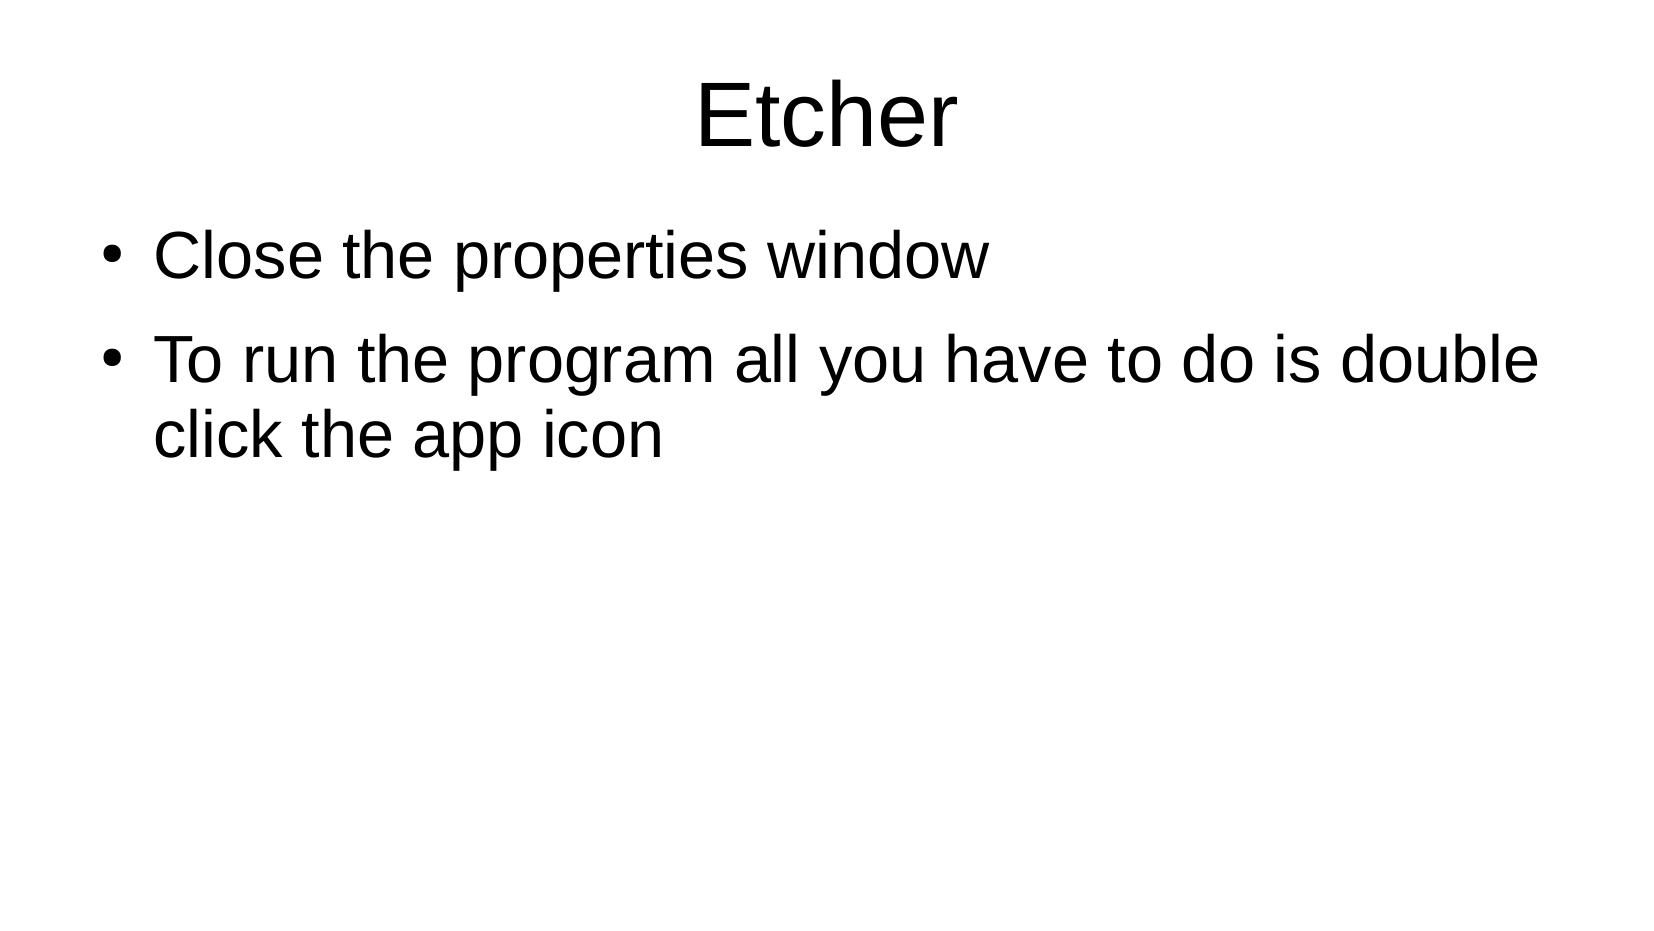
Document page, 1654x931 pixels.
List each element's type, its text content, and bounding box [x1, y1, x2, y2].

list Close the properties window To run the program all you have to do is double click the app icon [82, 217, 1571, 758]
title Etcher [82, 37, 1571, 193]
